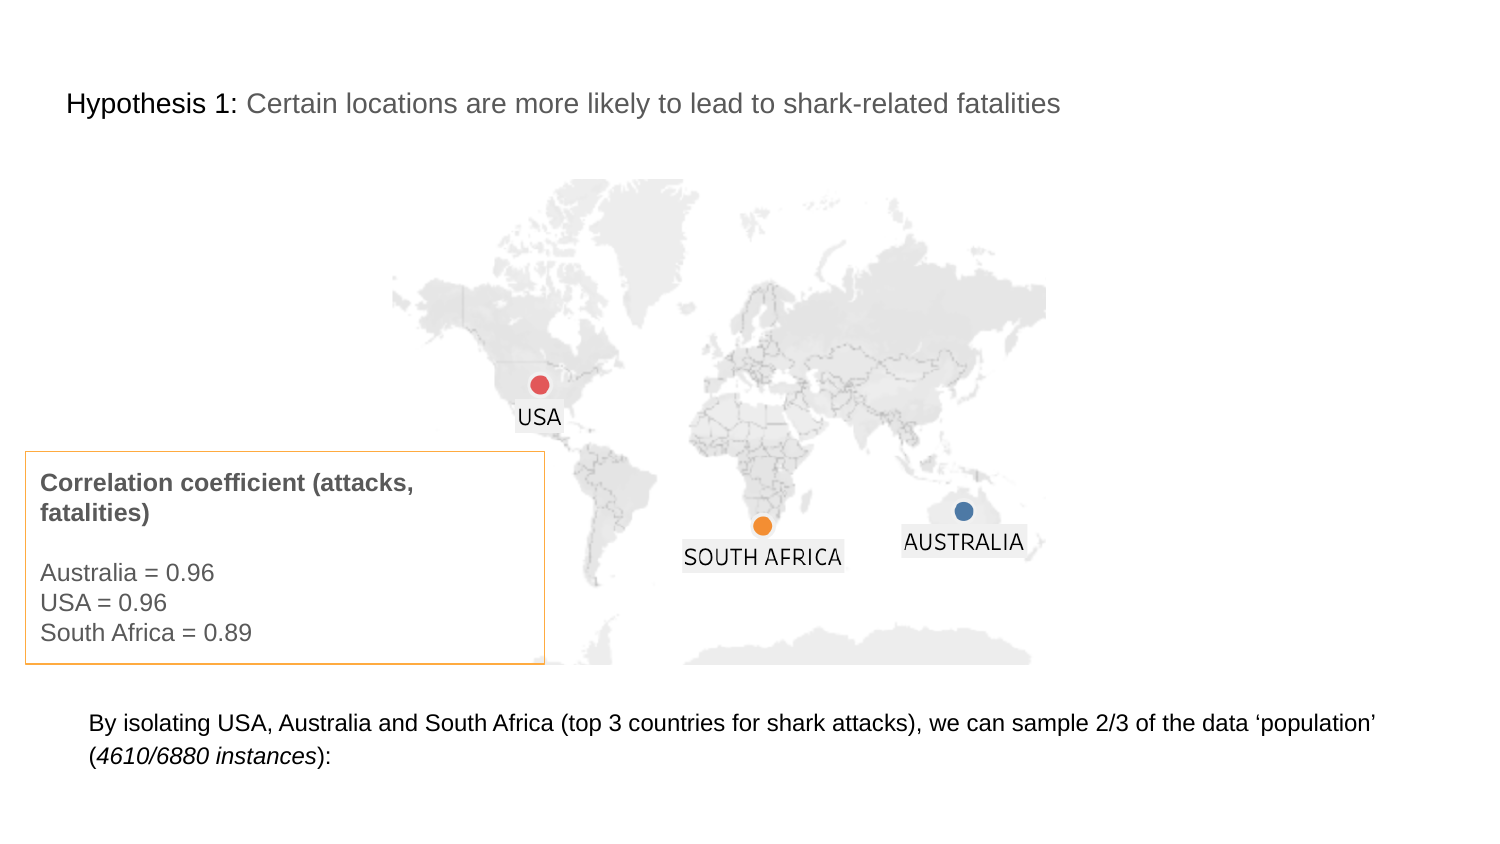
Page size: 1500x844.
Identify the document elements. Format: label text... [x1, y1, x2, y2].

picture [358, 179, 1059, 665]
text_box Correlation coefficient (attacks, fatalities) Australia = 0.96 USA = 0.96 South Africa = 0.89 [25, 451, 545, 665]
text_box By isolating USA, Australia and South Africa (top 3 countries for shark attacks), we can sample 2/3 of the data ‘population’ (4610/6880 instances): [73, 687, 1433, 803]
title Hypothesis 1: Certain locations are more likely to lead to shark-related fatalities [51, 72, 1449, 167]
